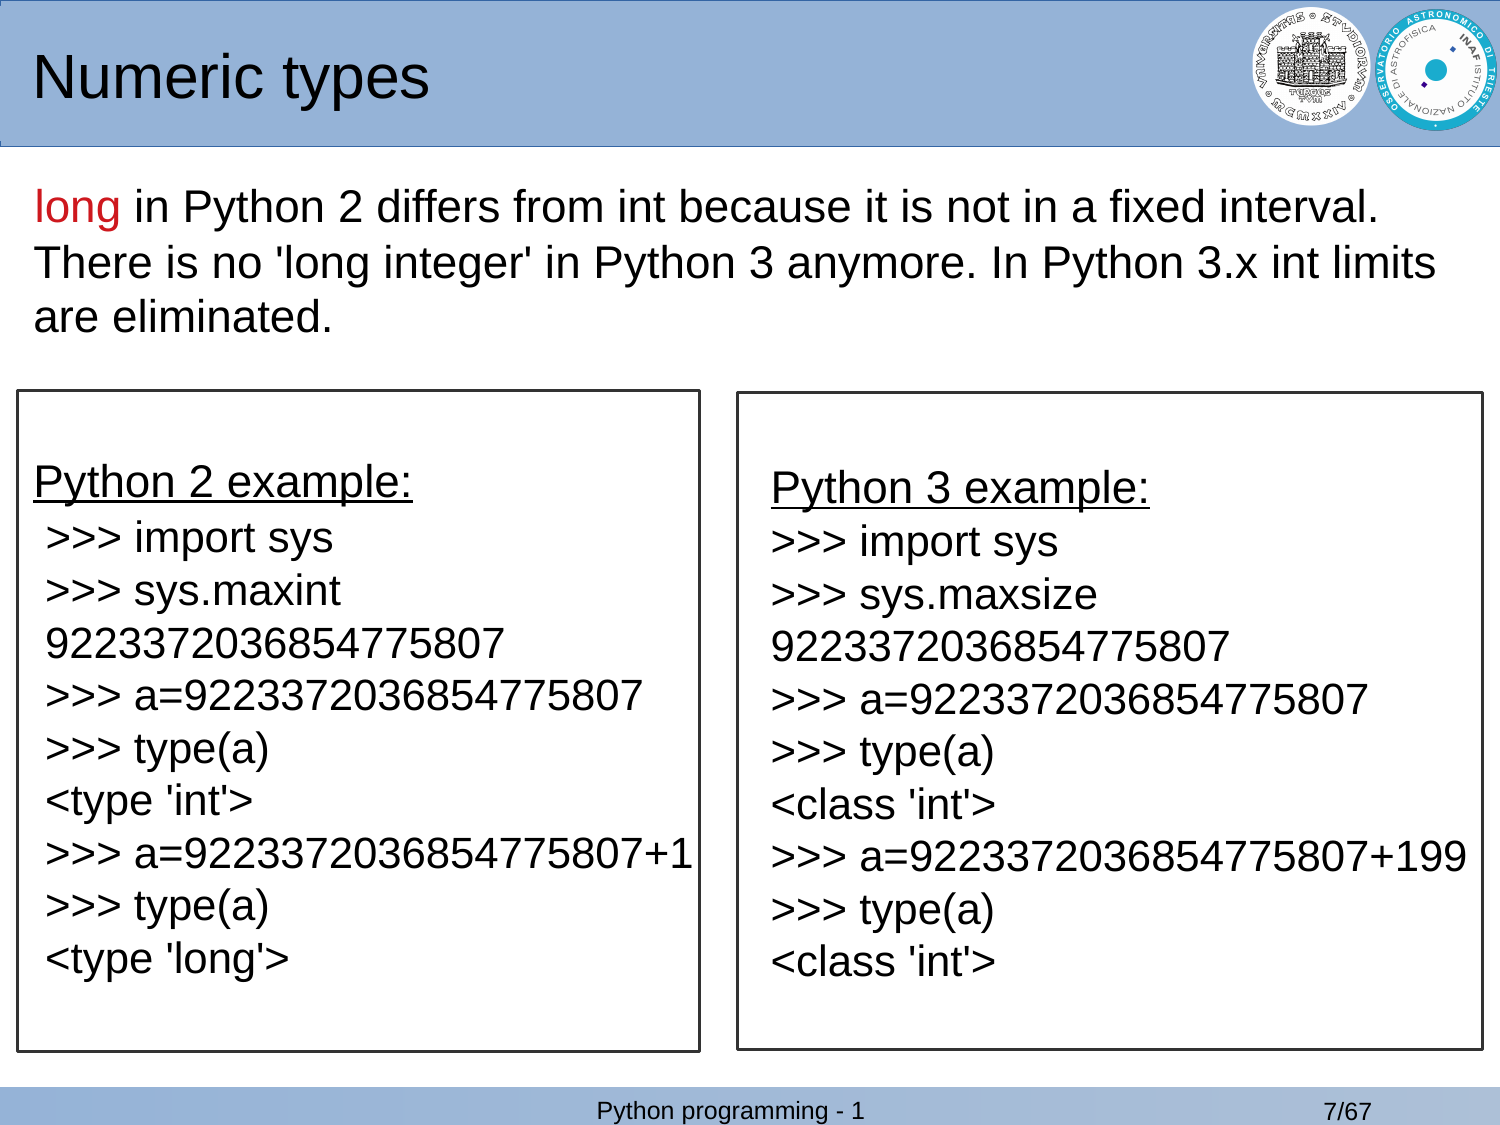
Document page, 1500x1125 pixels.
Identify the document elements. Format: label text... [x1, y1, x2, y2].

text_box [17, 390, 700, 1052]
list long in Python 2 differs from int because it is not in a fixed interval. There is no 'long integer' in Python 3 anymore. In Python 3.x int limits are eliminated. Python 2 example: >>> import sys >>> sys.maxint 9223372036854775807 >>> a=9223372036854775807 >>> type(a) <type 'int'> >>> a=9223372036854775807+1 >>> type(a) <type 'long'> [5, 164, 1500, 1066]
text_box [737, 392, 1483, 1050]
list Python 3 example: >>> import sys >>> sys.maxsize 9223372036854775807 >>> a=9223372036854775807 >>> type(a) <class 'int'> >>> a=9223372036854775807+199 >>> type(a) <class 'int'> [1483, 442, 1495, 984]
text_box Numeric types [0, 5, 1253, 141]
picture [1253, 0, 1500, 156]
